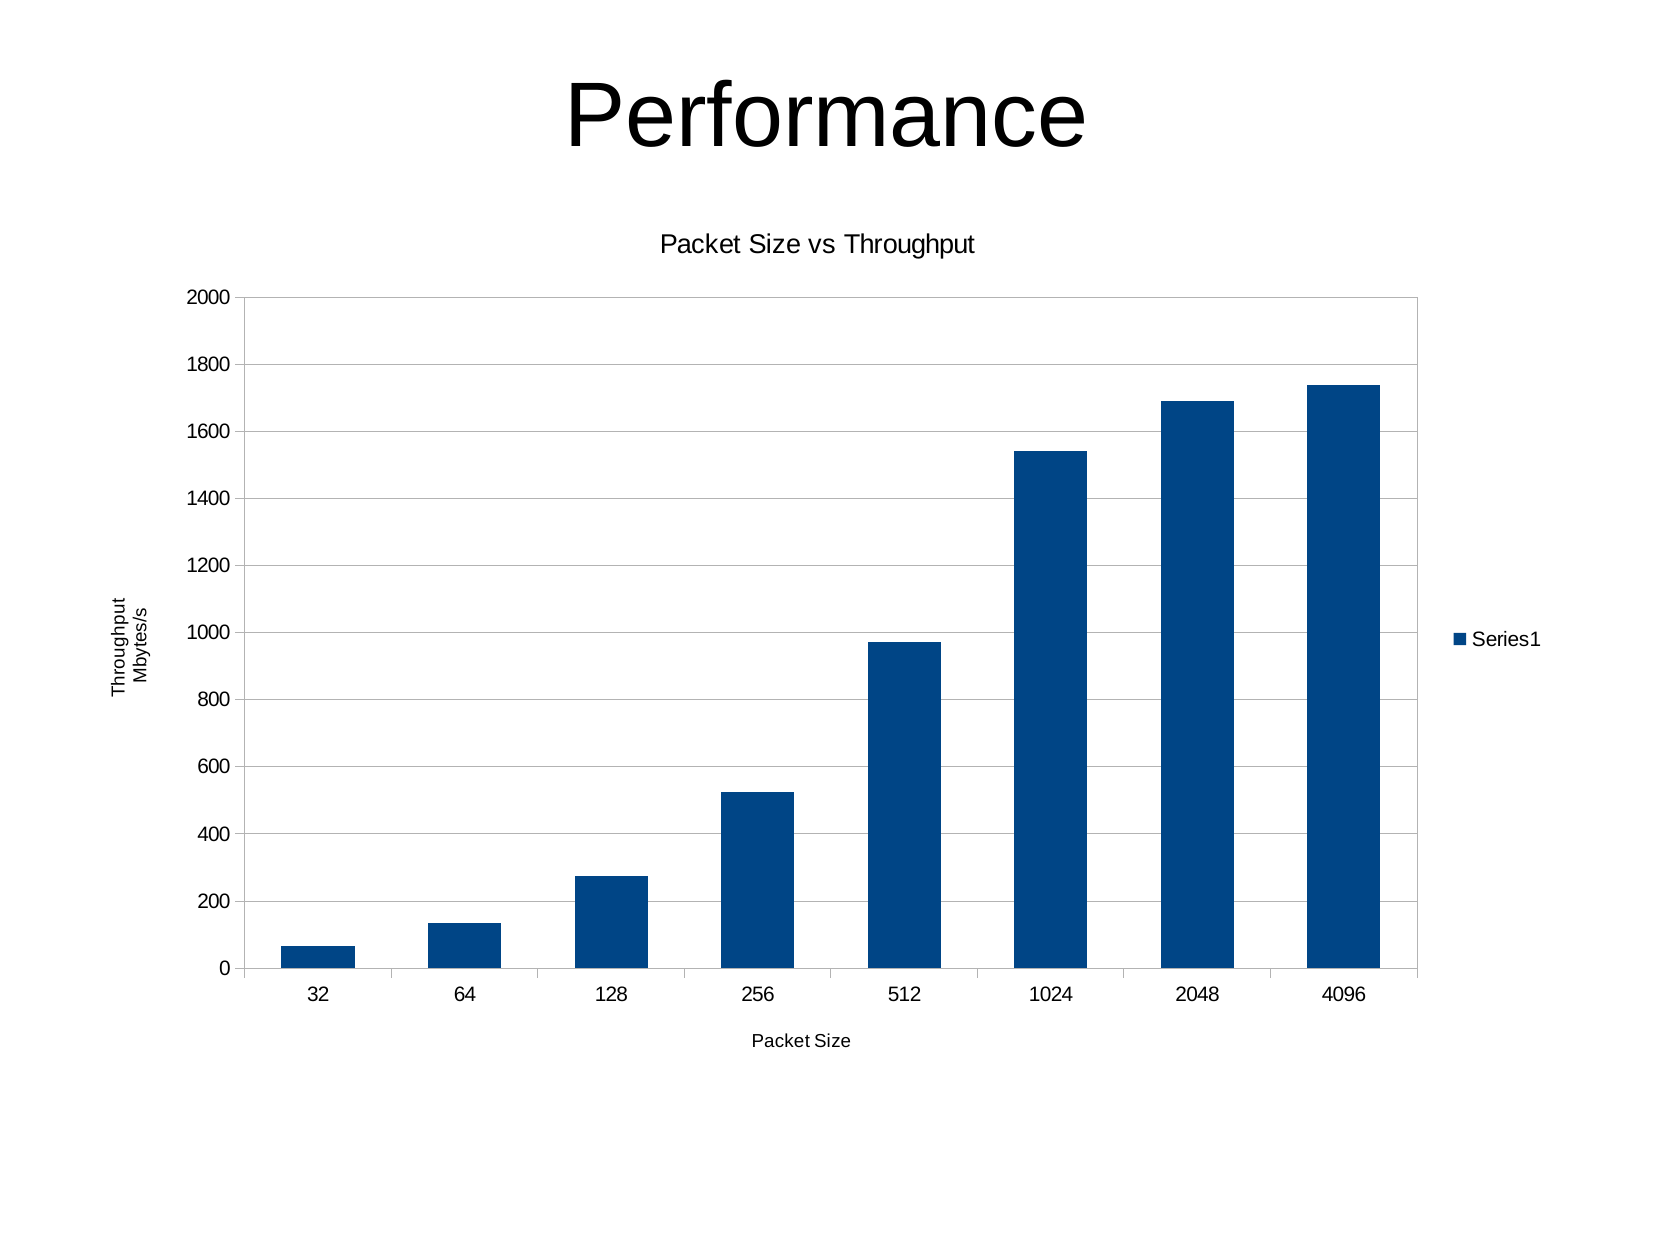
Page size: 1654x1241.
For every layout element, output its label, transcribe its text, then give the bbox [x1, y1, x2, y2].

chart [75, 195, 1561, 1083]
title Performance [82, 49, 1571, 181]
